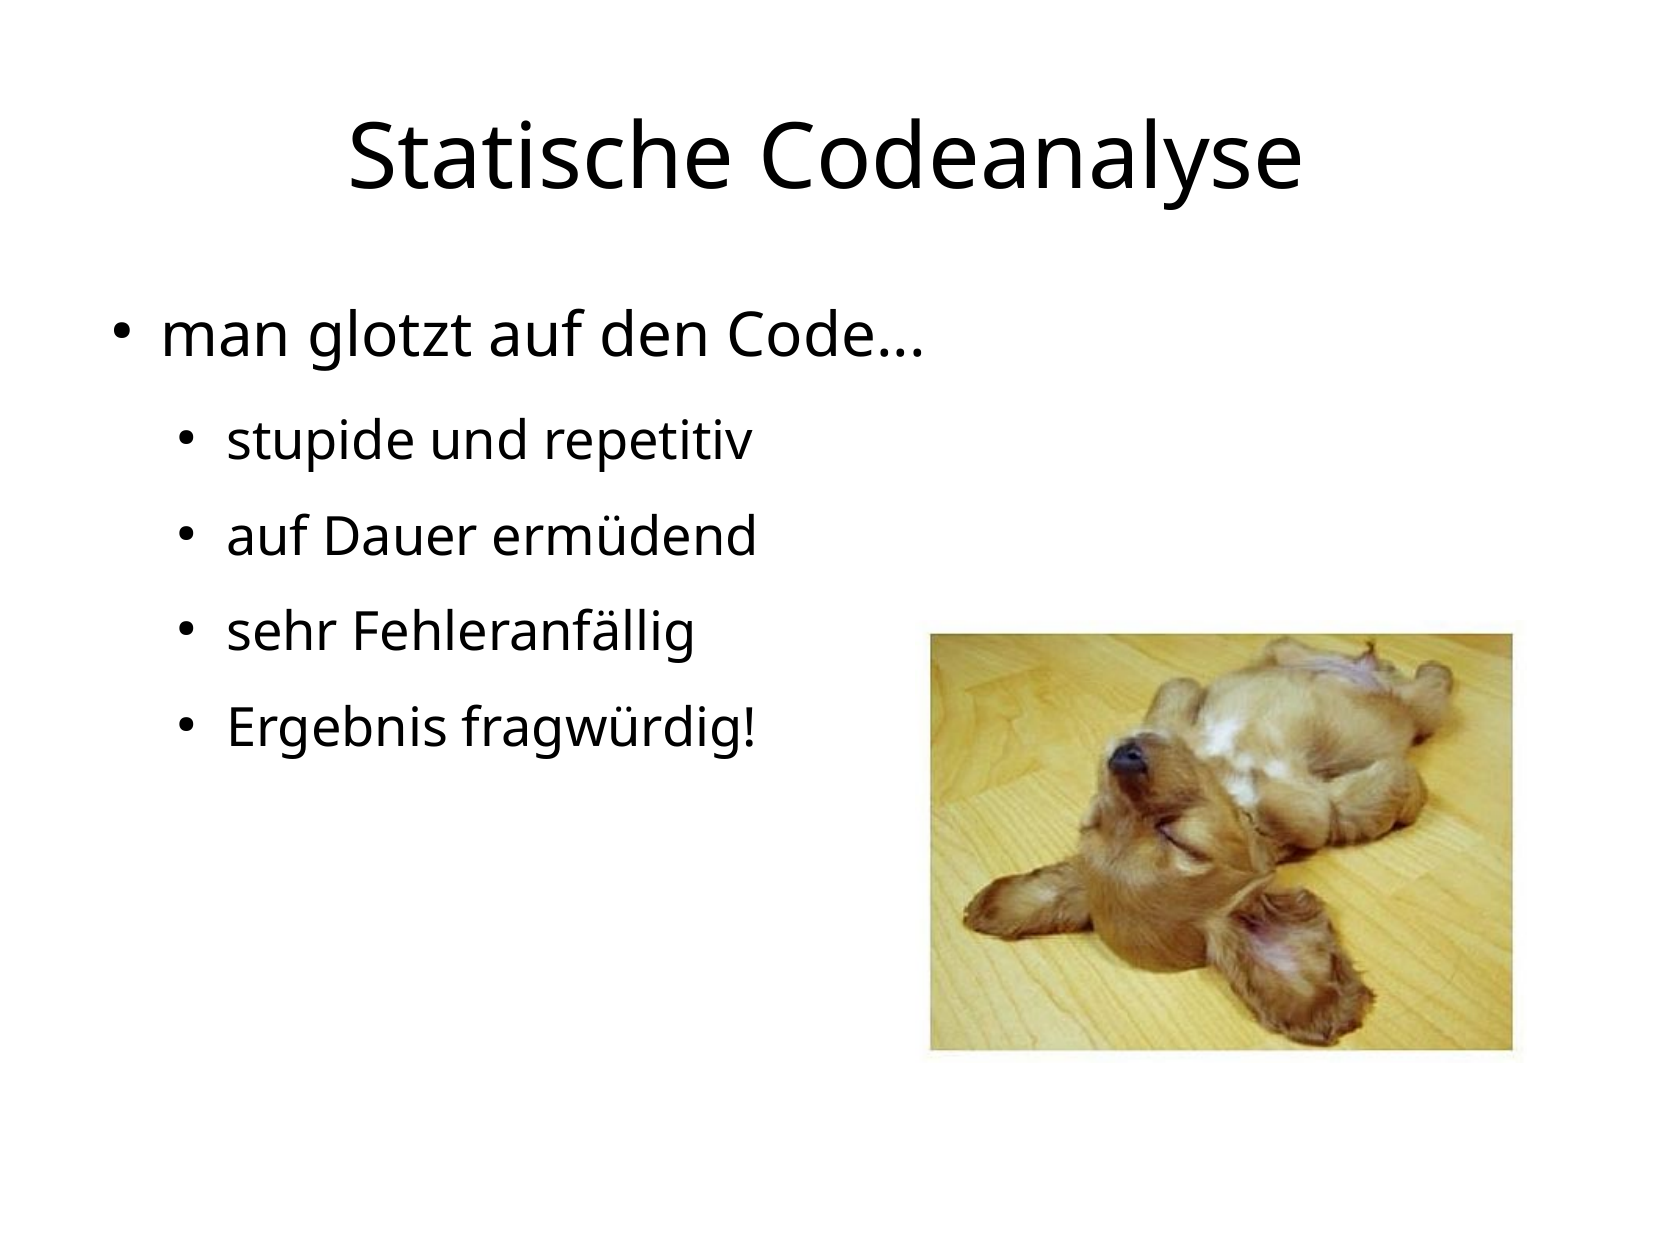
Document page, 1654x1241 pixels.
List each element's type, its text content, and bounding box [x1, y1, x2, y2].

list man glotzt auf den Code... stupide und repetitiv auf Dauer ermüdend sehr Fehleranfällig Ergebnis fragwürdig! [94, 290, 1016, 768]
title Statische Codeanalyse [82, 56, 1571, 250]
picture [915, 620, 1527, 1063]
